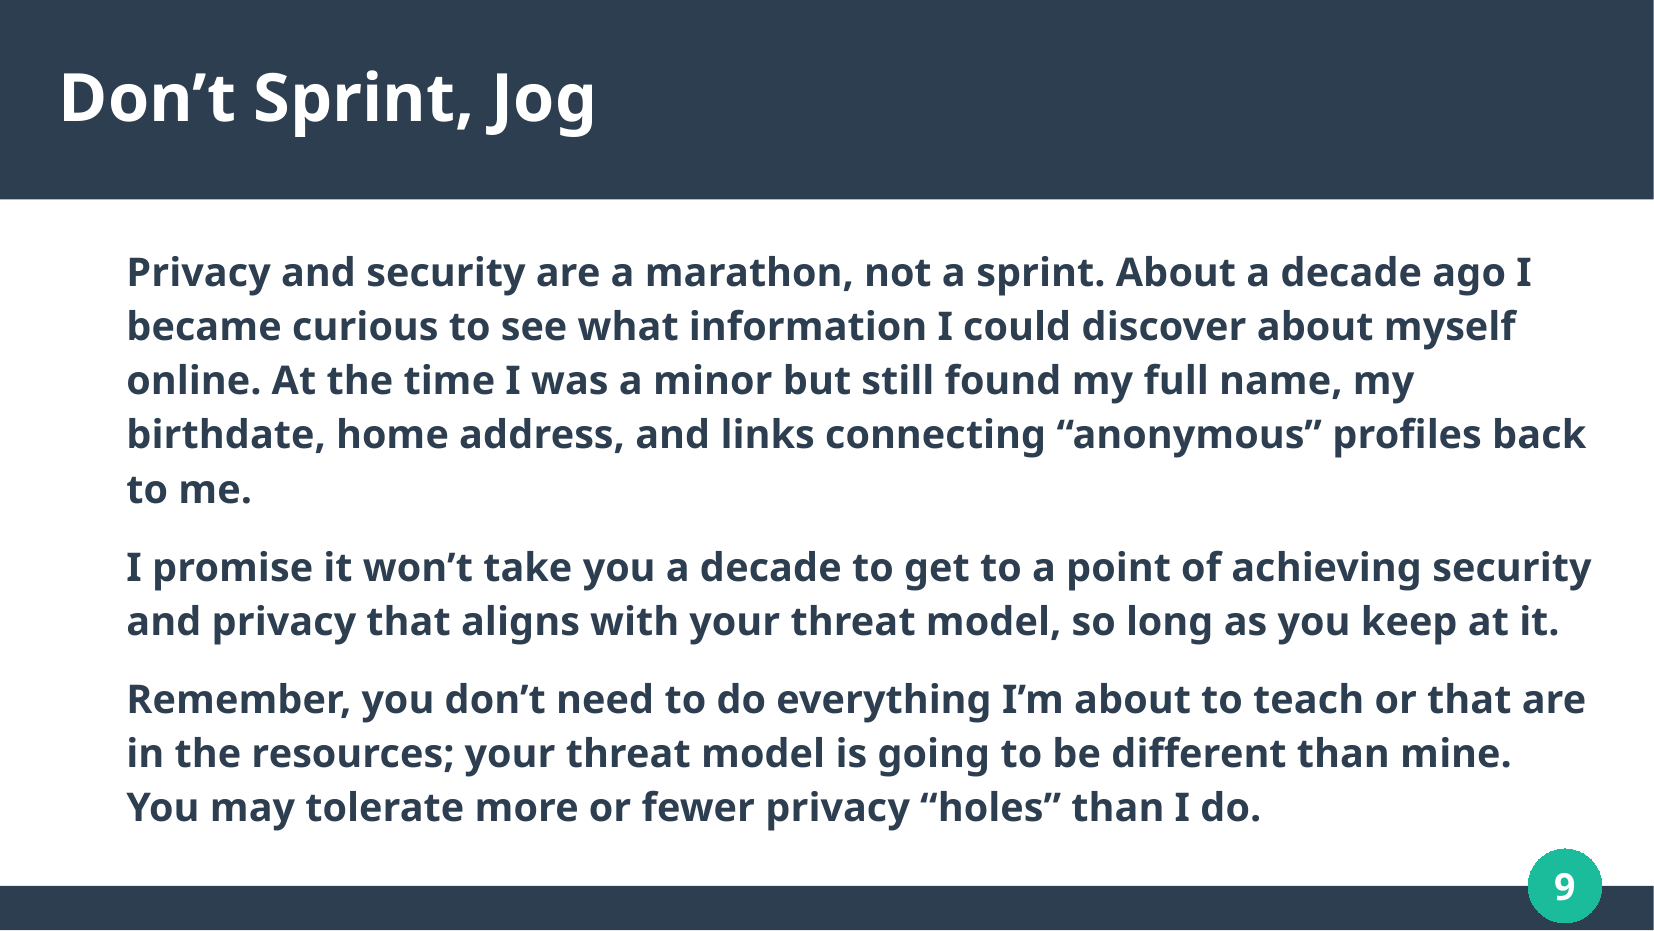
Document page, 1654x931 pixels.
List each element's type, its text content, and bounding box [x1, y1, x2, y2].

list Privacy and security are a marathon, not a sprint. About a decade ago I became curious to see what information I could discover about myself online. At the time I was a minor but still found my full name, my birthdate, home address, and links connecting “anonymous” profiles back to me. I promise it won’t take you a decade to get to a point of achieving security and privacy that aligns with your threat model, so long as you keep at it. Remember, you don’t need to do everything I’m about to teach or that are in the resources; your threat model is going to be different than mine. You may tolerate more or fewer privacy “holes” than I do. [59, 243, 1595, 864]
title Don’t Sprint, Jog [59, 37, 1595, 155]
